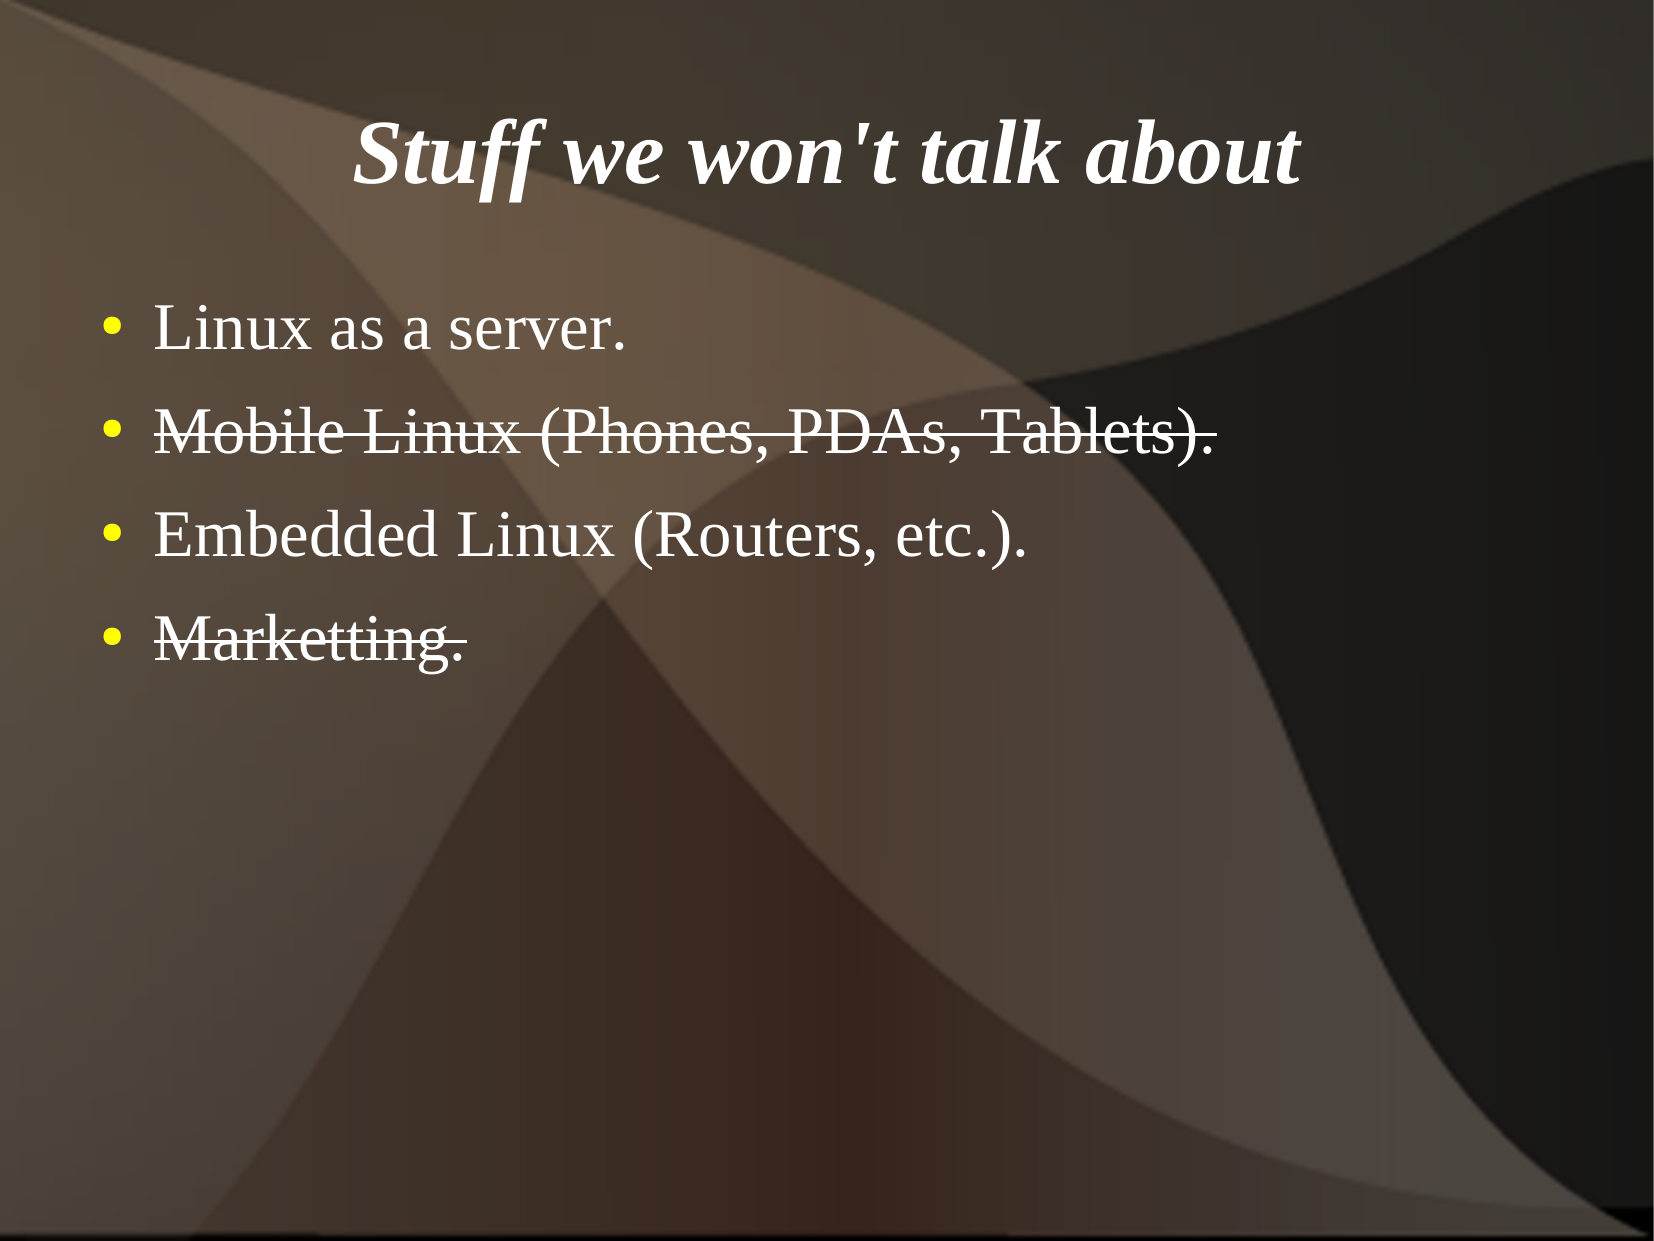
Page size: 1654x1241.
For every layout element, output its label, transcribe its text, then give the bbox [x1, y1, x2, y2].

title Stuff we won't talk about [82, 56, 1571, 250]
picture [0, 0, 1654, 1241]
list Linux as a server. Mobile Linux (Phones, PDAs, Tablets). Embedded Linux (Routers, etc.). Marketting. [82, 290, 1571, 1094]
